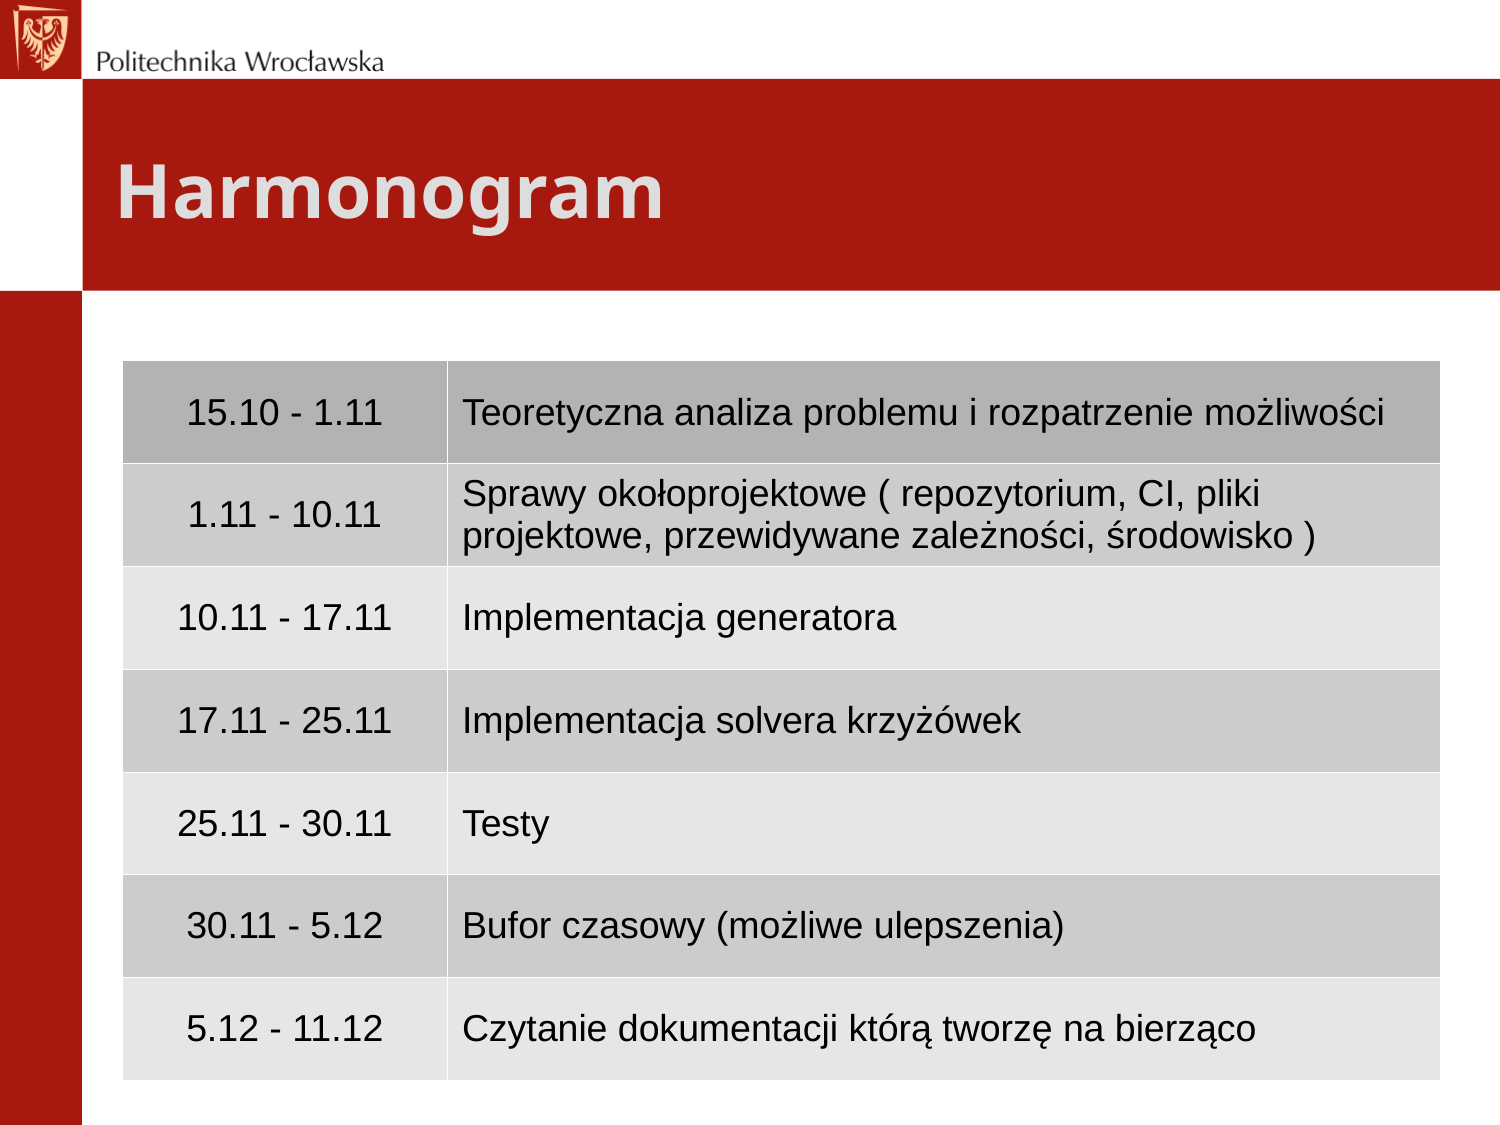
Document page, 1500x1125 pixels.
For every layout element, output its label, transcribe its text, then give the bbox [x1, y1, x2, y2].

table_cell 30.11 - 5.12 [123, 875, 447, 977]
table_cell 10.11 - 17.11 [123, 567, 447, 669]
table_header Teoretyczna analiza problemu i rozpatrzenie możliwości [448, 361, 1440, 463]
table_cell 17.11 - 25.11 [123, 670, 447, 772]
table_cell Testy [448, 773, 1440, 874]
table_cell Implementacja solvera krzyżówek [448, 670, 1440, 772]
table_cell Implementacja generatora [448, 567, 1440, 669]
table_cell Bufor czasowy (możliwe ulepszenia) [448, 875, 1440, 977]
table_cell 5.12 - 11.12 [123, 978, 447, 1080]
text_box Harmonogram [100, 103, 1483, 273]
table_cell Sprawy okołoprojektowe ( repozytorium, CI, pliki projektowe, przewidywane zależności, środowisko ) [448, 464, 1440, 566]
table_cell Czytanie dokumentacji którą tworzę na bierząco [448, 978, 1440, 1080]
table_cell 25.11 - 30.11 [123, 773, 447, 874]
table_cell 1.11 - 10.11 [123, 464, 447, 566]
picture [0, 0, 384, 79]
table_header 15.10 - 1.11 [123, 361, 447, 463]
